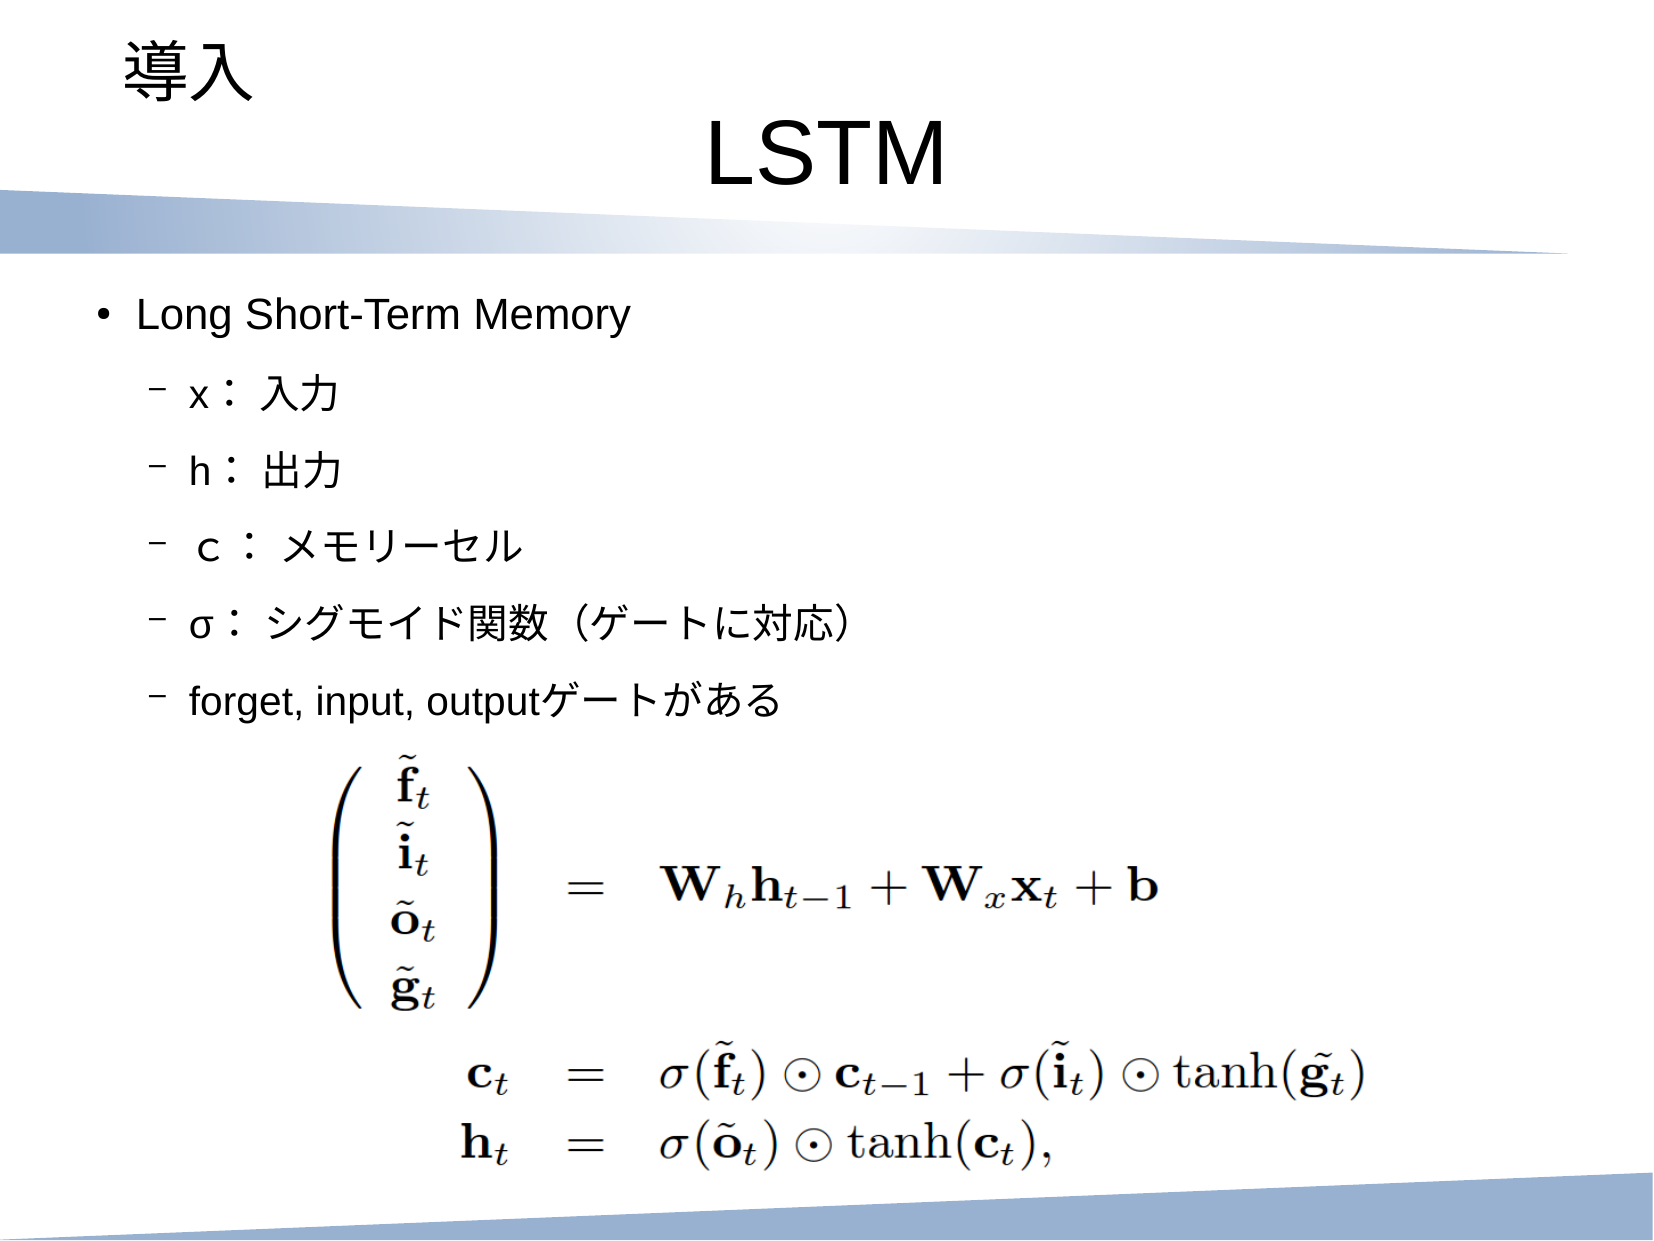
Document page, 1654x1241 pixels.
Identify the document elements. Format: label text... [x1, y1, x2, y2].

list Long Short-Term Memory x： 入力 h： 出力 ｃ： メモリーセル σ： シグモイド関数（ゲートに対応） forget, input, outputゲートがある [82, 290, 1571, 733]
picture [225, 728, 1429, 1177]
title 導入 [0, 11, 390, 123]
title LSTM [82, 49, 1571, 257]
